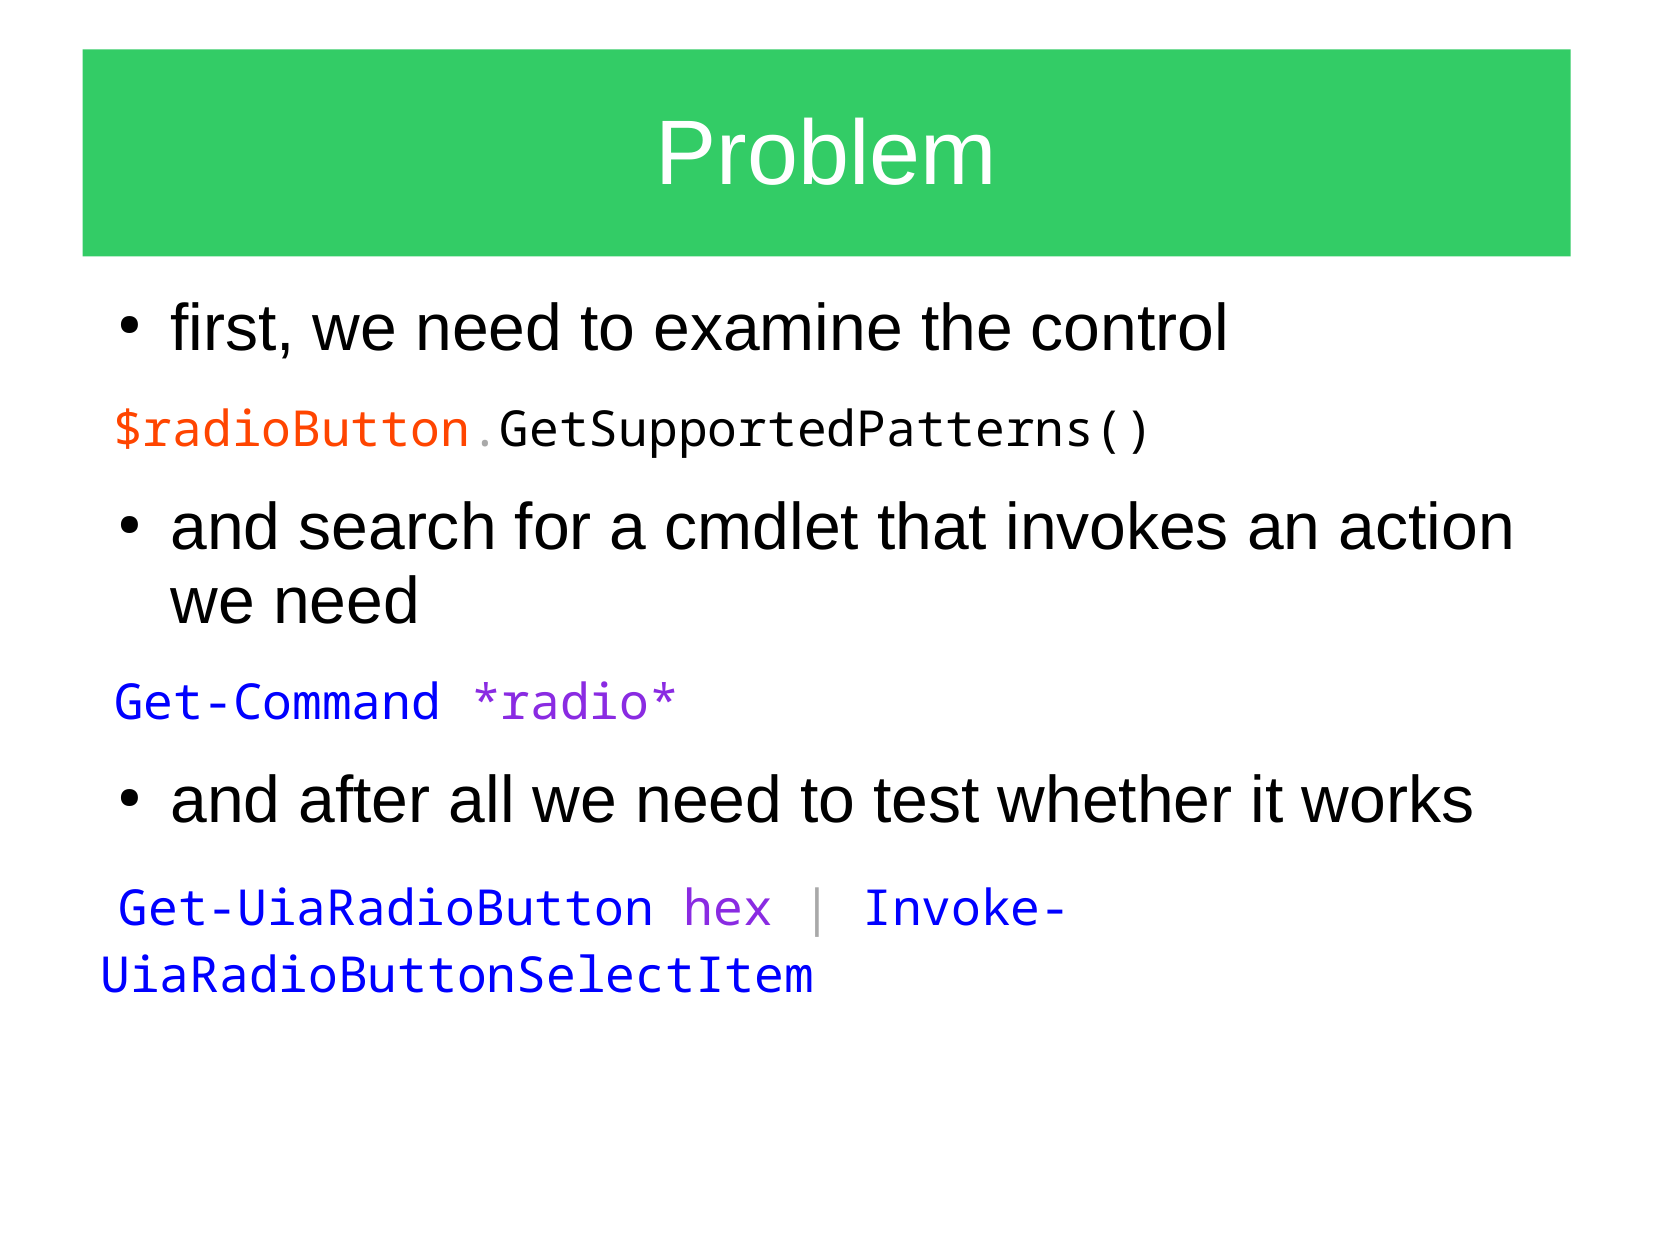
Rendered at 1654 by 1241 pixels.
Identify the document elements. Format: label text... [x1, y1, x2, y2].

title Problem [82, 49, 1571, 257]
list first, we need to examine the control $radioButton.GetSupportedPatterns() and search for a cmdlet that invokes an action we need Get-Command *radio* and after all we need to test whether it works Get-UiaRadioButton hex | Invoke-UiaRadioButtonSelectItem [100, 290, 1556, 1010]
